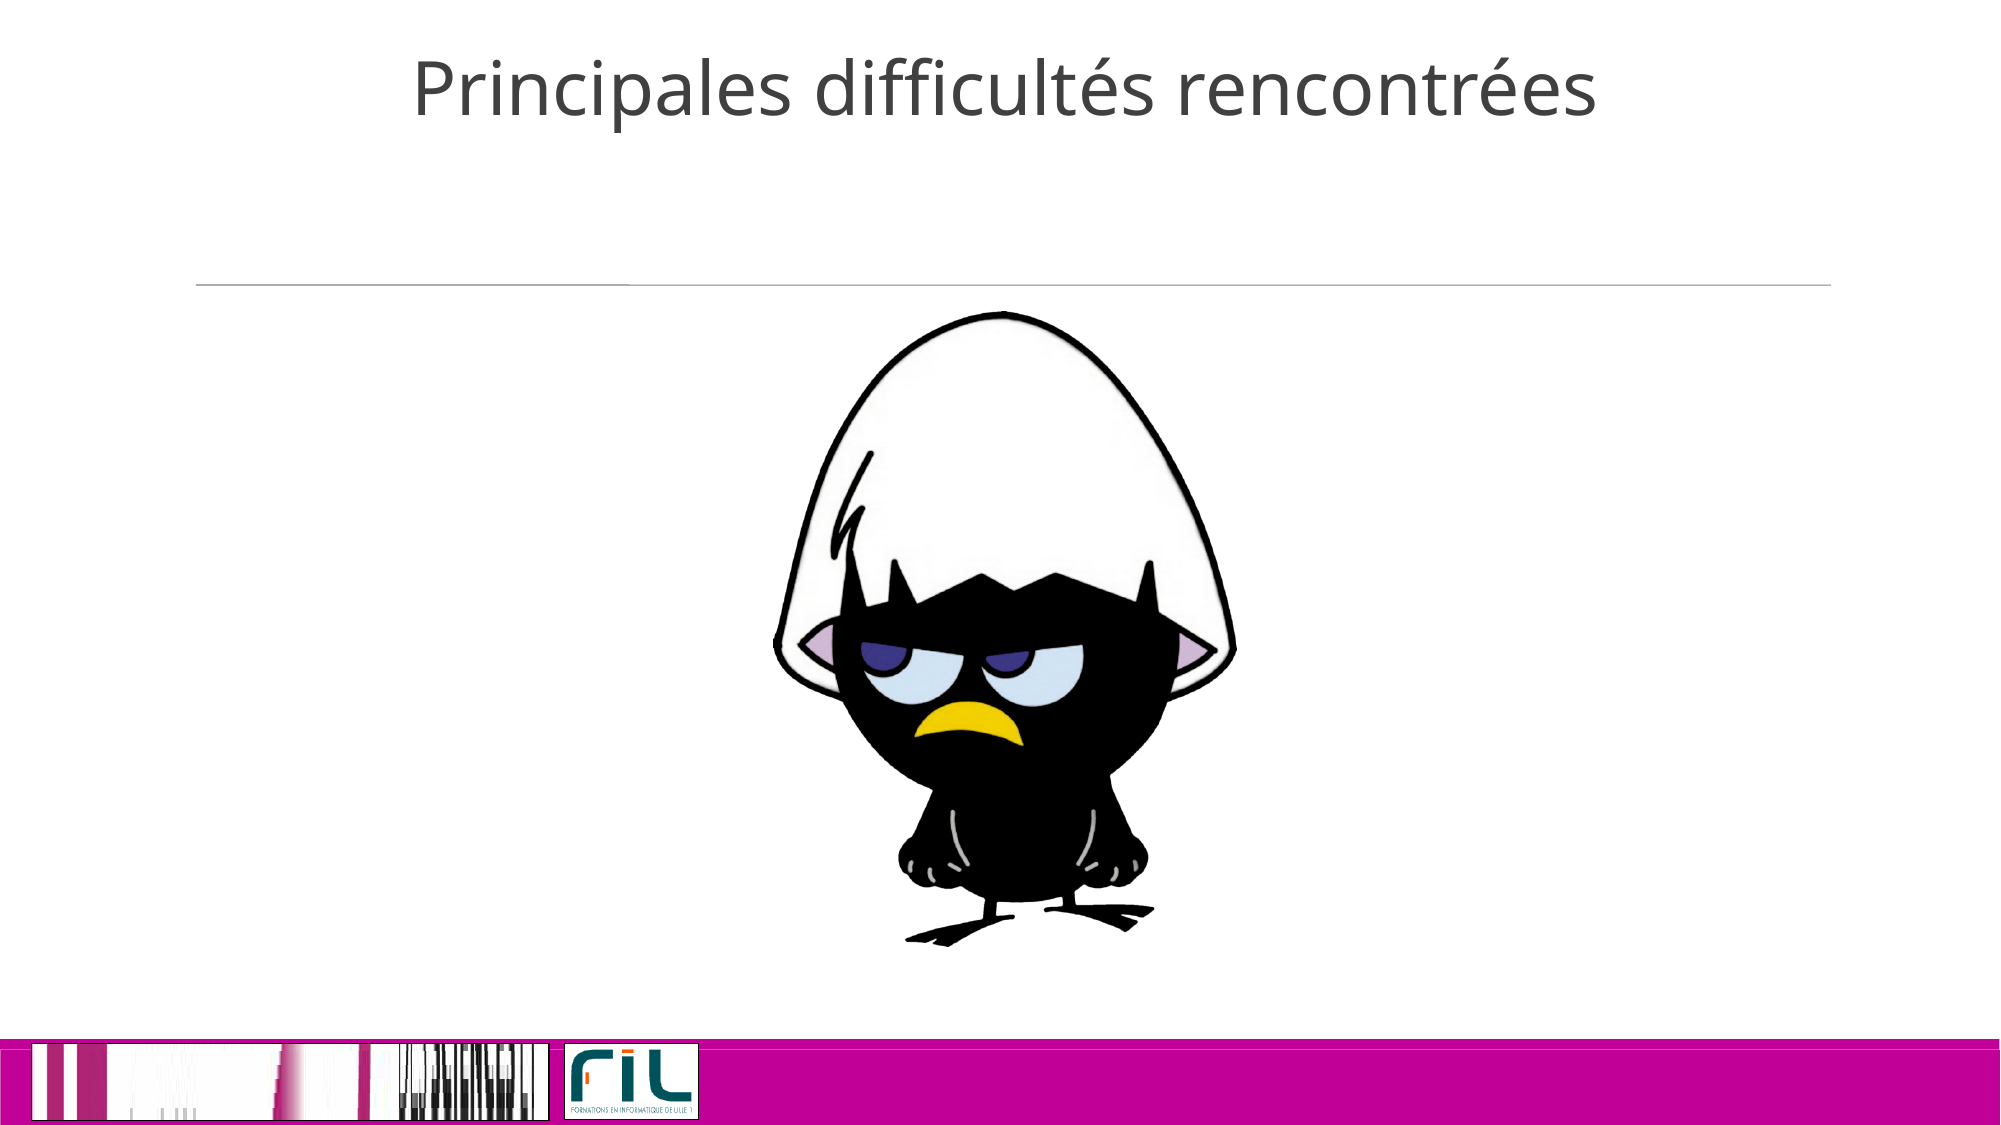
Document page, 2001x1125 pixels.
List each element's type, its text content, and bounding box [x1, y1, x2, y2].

picture [32, 1044, 549, 1120]
picture [564, 1043, 699, 1120]
picture [773, 311, 1237, 948]
title Principales difficultés rencontrées [180, 47, 1830, 285]
